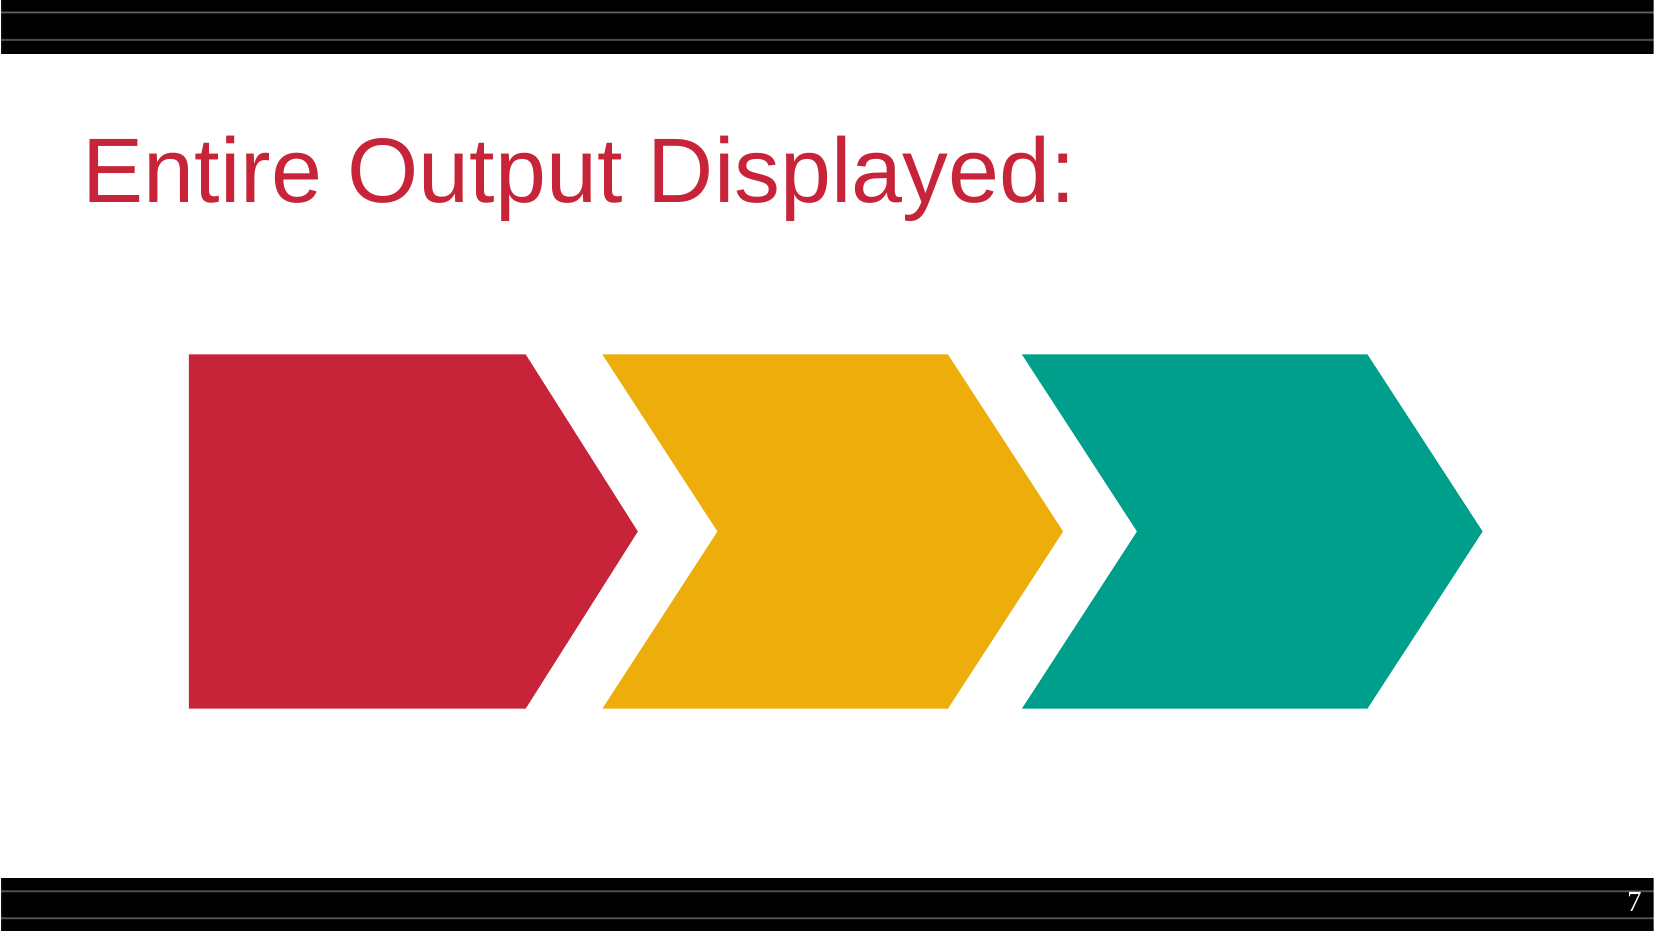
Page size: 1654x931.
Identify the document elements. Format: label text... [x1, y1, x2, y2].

text_box [188, 354, 638, 709]
picture [1, 0, 1654, 54]
title Entire Output Displayed: [82, 92, 1571, 249]
text_box [602, 354, 1064, 709]
picture [1, 878, 1654, 931]
